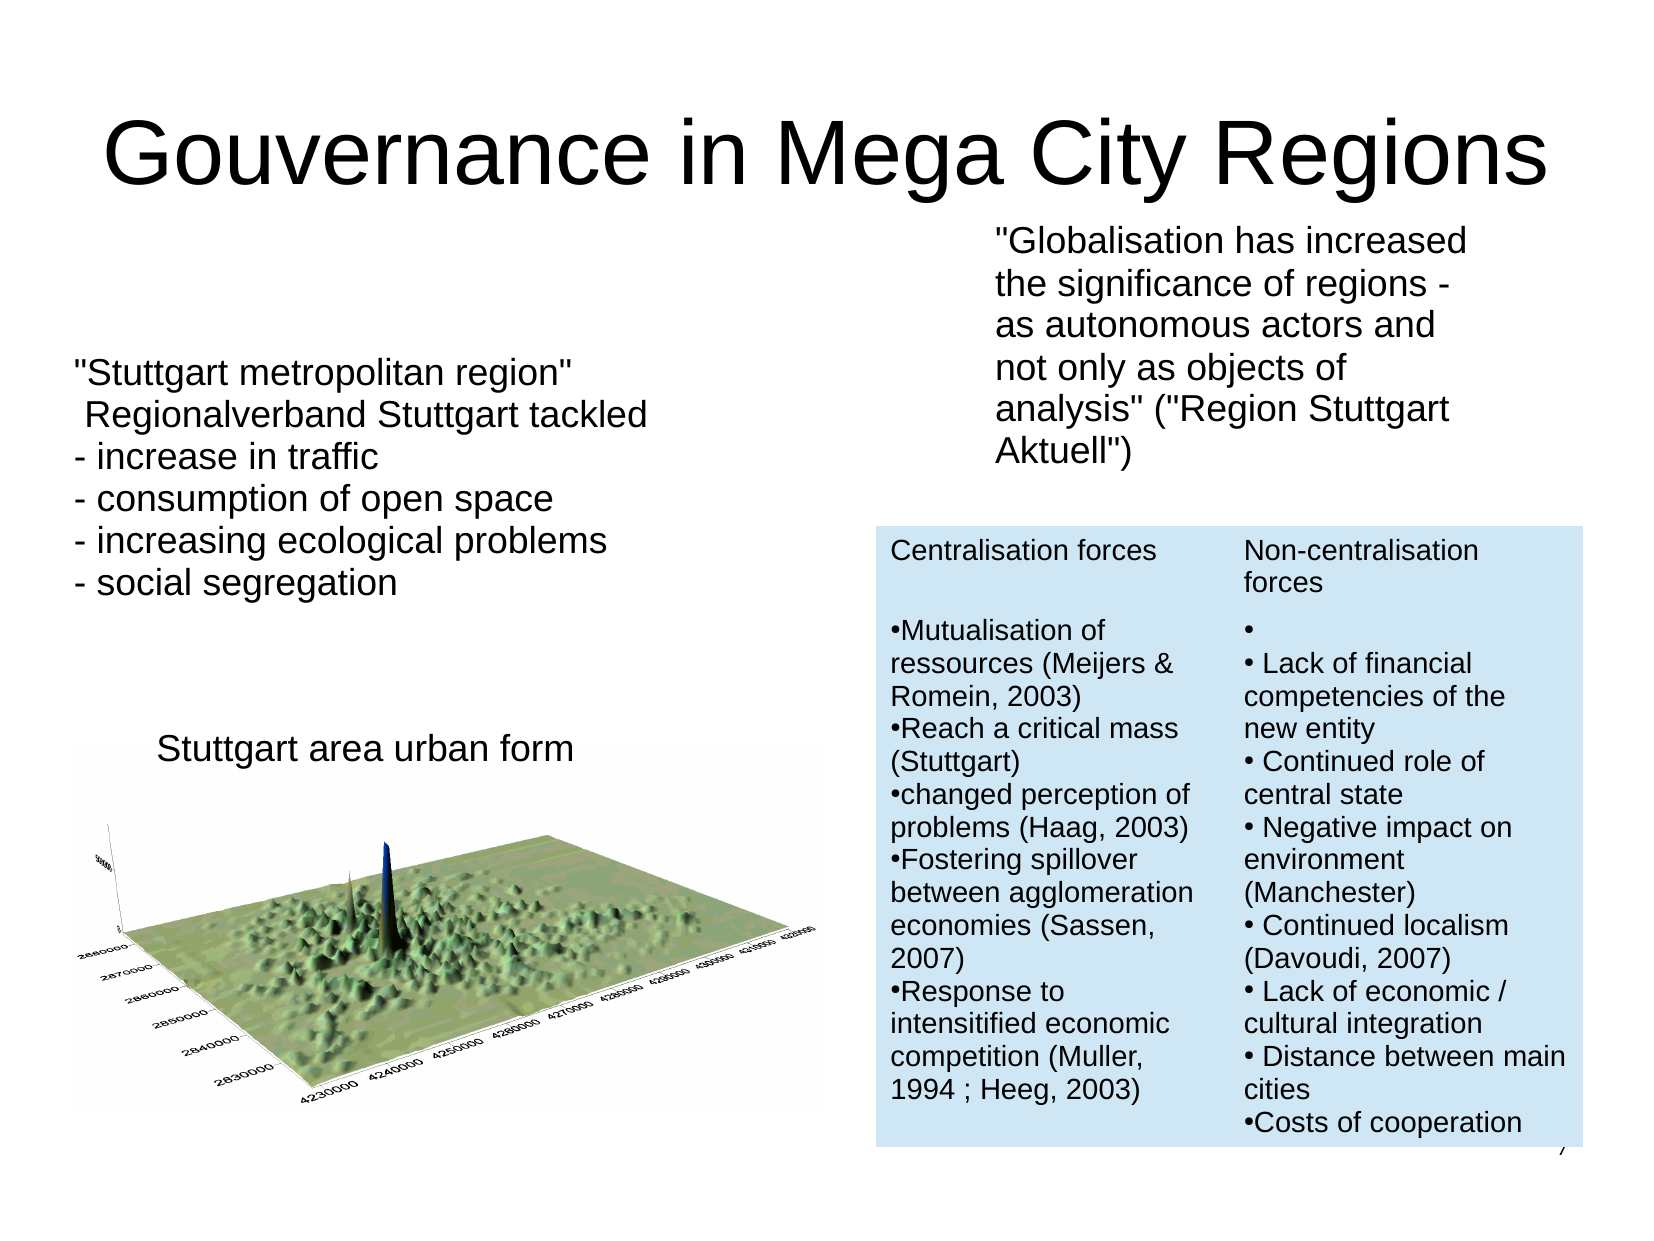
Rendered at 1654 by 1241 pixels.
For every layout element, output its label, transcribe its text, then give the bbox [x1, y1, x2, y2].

table_header Centralisation forces [876, 526, 1229, 607]
table_cell Lack of financial competencies of the new entity Continued role of central state Negative impact on environment (Manchester) Continued localism (Davoudi, 2007) Lack of economic / cultural integration Distance between main cities Costs of cooperation [1229, 607, 1583, 1147]
text_box "Globalisation has increased the significance of regions - as autonomous actors and not only as objects of analysis" ("Region Stuttgart Aktuell") [980, 212, 1497, 480]
title Gouvernance in Mega City Regions [82, 49, 1571, 257]
picture [66, 744, 826, 1111]
text_box "Stuttgart metropolitan region" Regionalverband Stuttgart tackled - increase in traffic - consumption of open space - increasing ecological problems - social segregation [59, 259, 863, 948]
table_header Non-centralisation forces [1229, 526, 1583, 607]
table_cell Mutualisation of ressources (Meijers & Romein, 2003) Reach a critical mass (Stuttgart) changed perception of problems (Haag, 2003) Fostering spillover between agglomeration economies (Sassen, 2007) Response to intensitified economic competition (Muller, 1994 ; Heeg, 2003) [876, 607, 1229, 1147]
text_box Stuttgart area urban form [141, 720, 591, 778]
